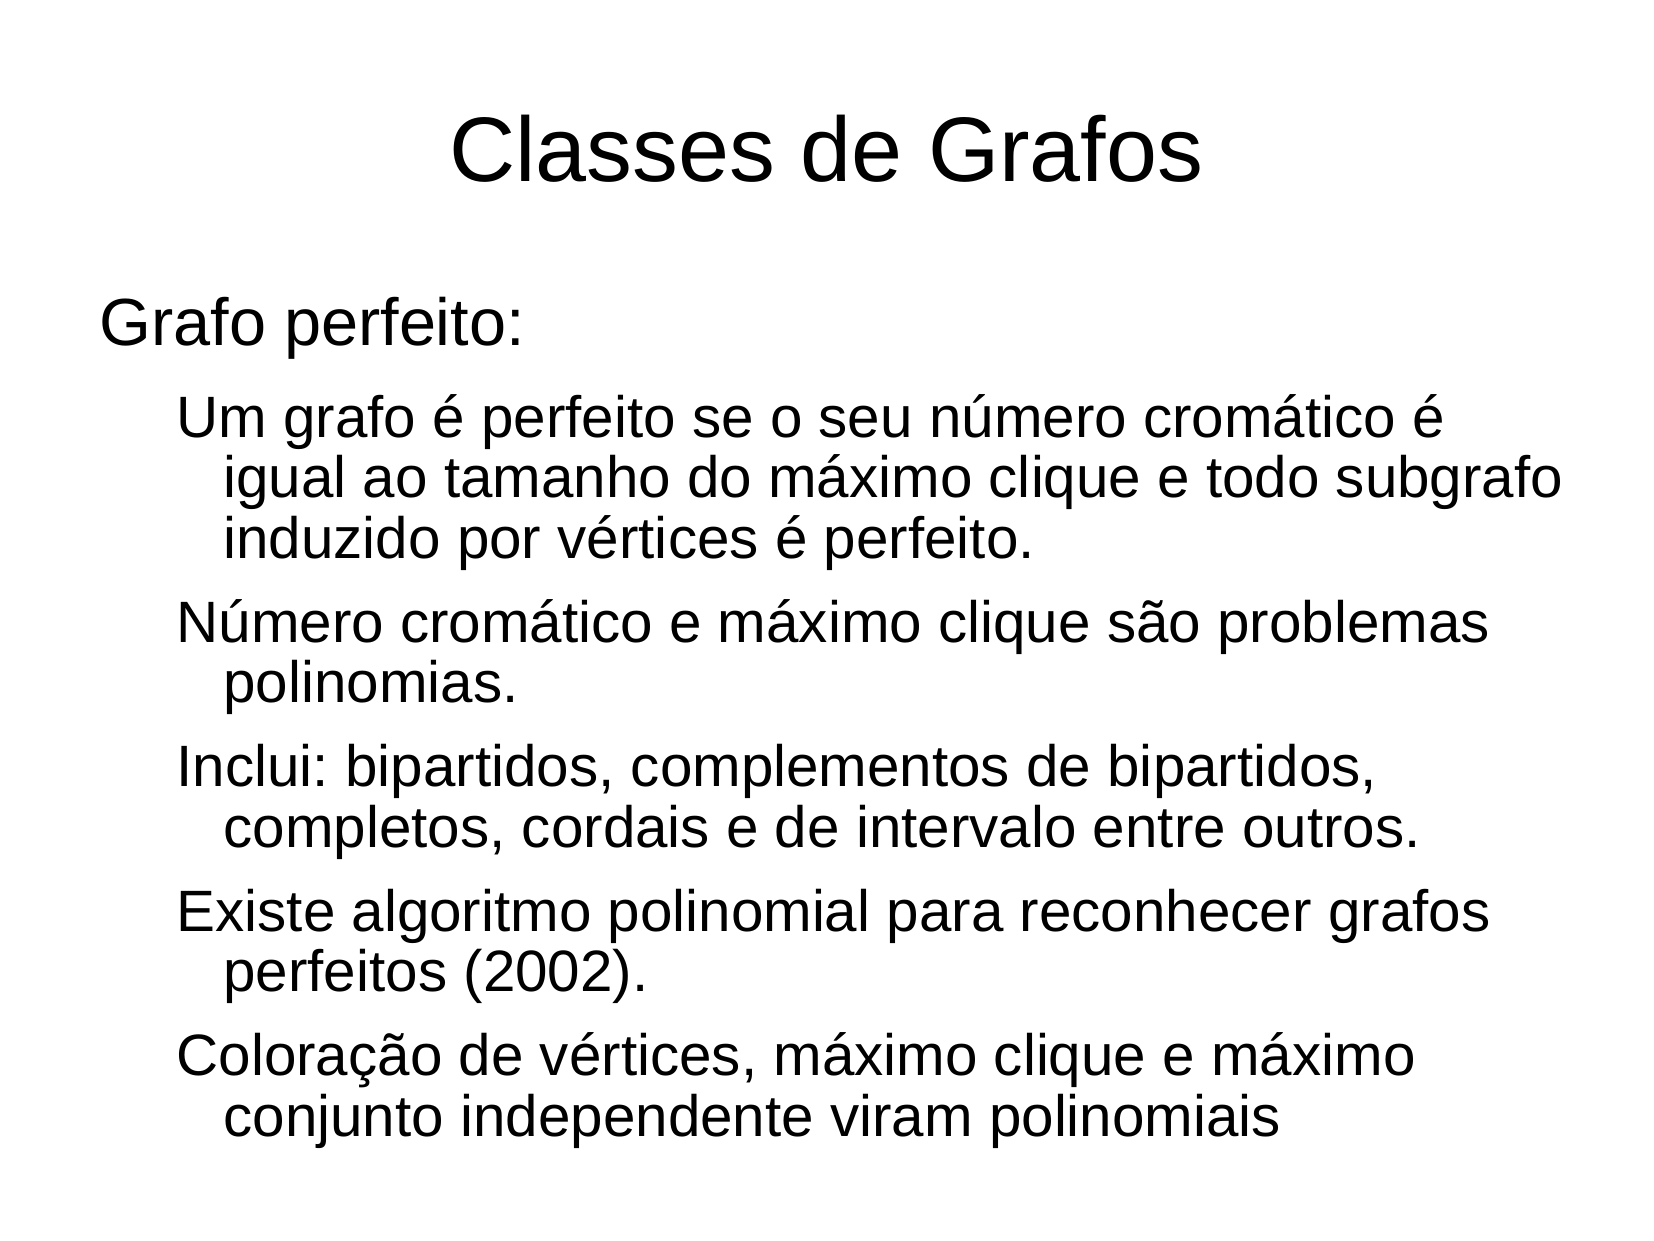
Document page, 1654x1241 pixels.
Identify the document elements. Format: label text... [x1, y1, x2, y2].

title Classes de Grafos [82, 56, 1571, 250]
list Grafo perfeito: Um grafo é perfeito se o seu número cromático é igual ao tamanho do máximo clique e todo subgrafo induzido por vértices é perfeito. Número cromático e máximo clique são problemas polinomias. Inclui: bipartidos, complementos de bipartidos, completos, cordais e de intervalo entre outros. Existe algoritmo polinomial para reconhecer grafos perfeitos (2002). Coloração de vértices, máximo clique e máximo conjunto independente viram polinomiais [82, 290, 1571, 1157]
